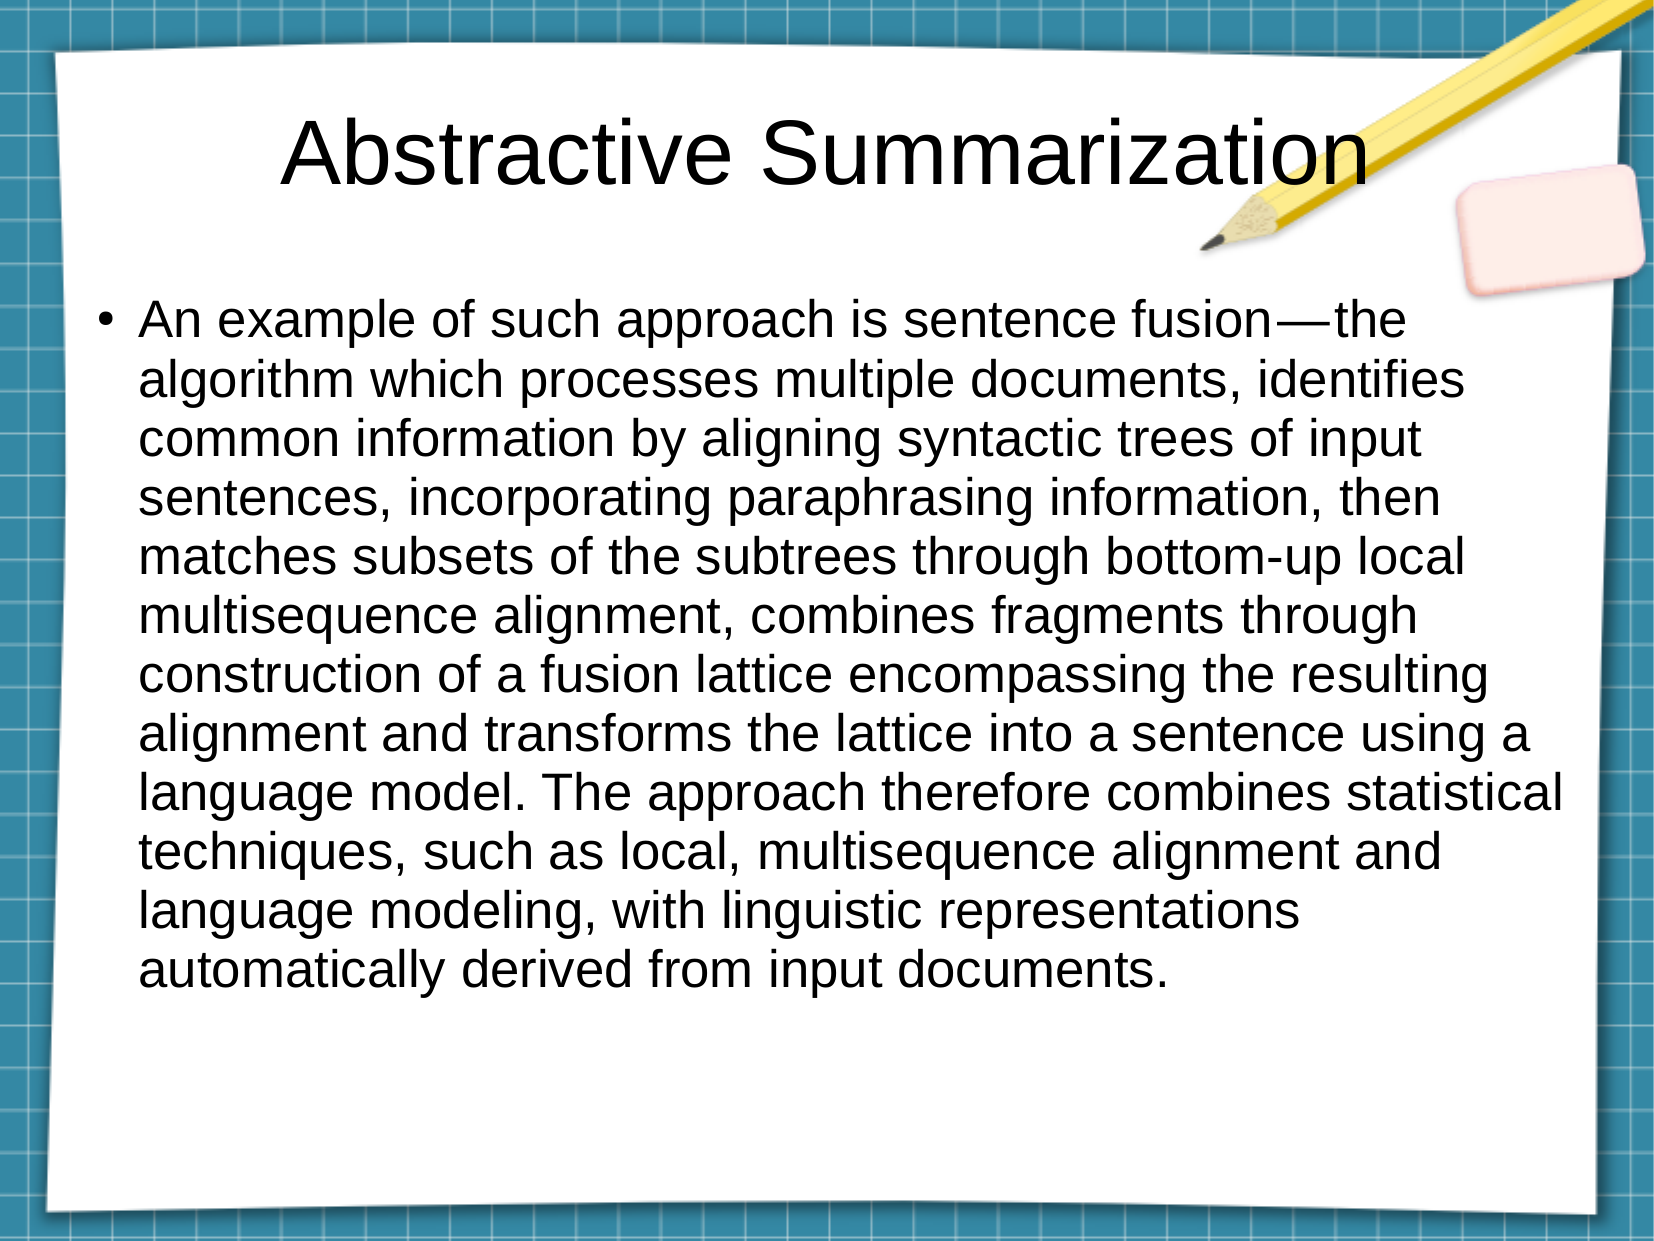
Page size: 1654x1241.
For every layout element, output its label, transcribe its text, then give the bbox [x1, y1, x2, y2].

title Abstractive Summarization [82, 49, 1571, 257]
picture [0, 0, 1654, 1241]
list An example of such approach is sentence fusion — the algorithm which processes multiple documents, identifies common information by aligning syntactic trees of input sentences, incorporating paraphrasing information, then matches subsets of the subtrees through bottom-up local multisequence alignment, combines fragments through construction of a fusion lattice encompassing the resulting alignment and transforms the lattice into a sentence using a language model. The approach therefore combines statistical techniques, such as local, multisequence alignment and language modeling, with linguistic representations automatically derived from input documents. [82, 290, 1571, 1010]
